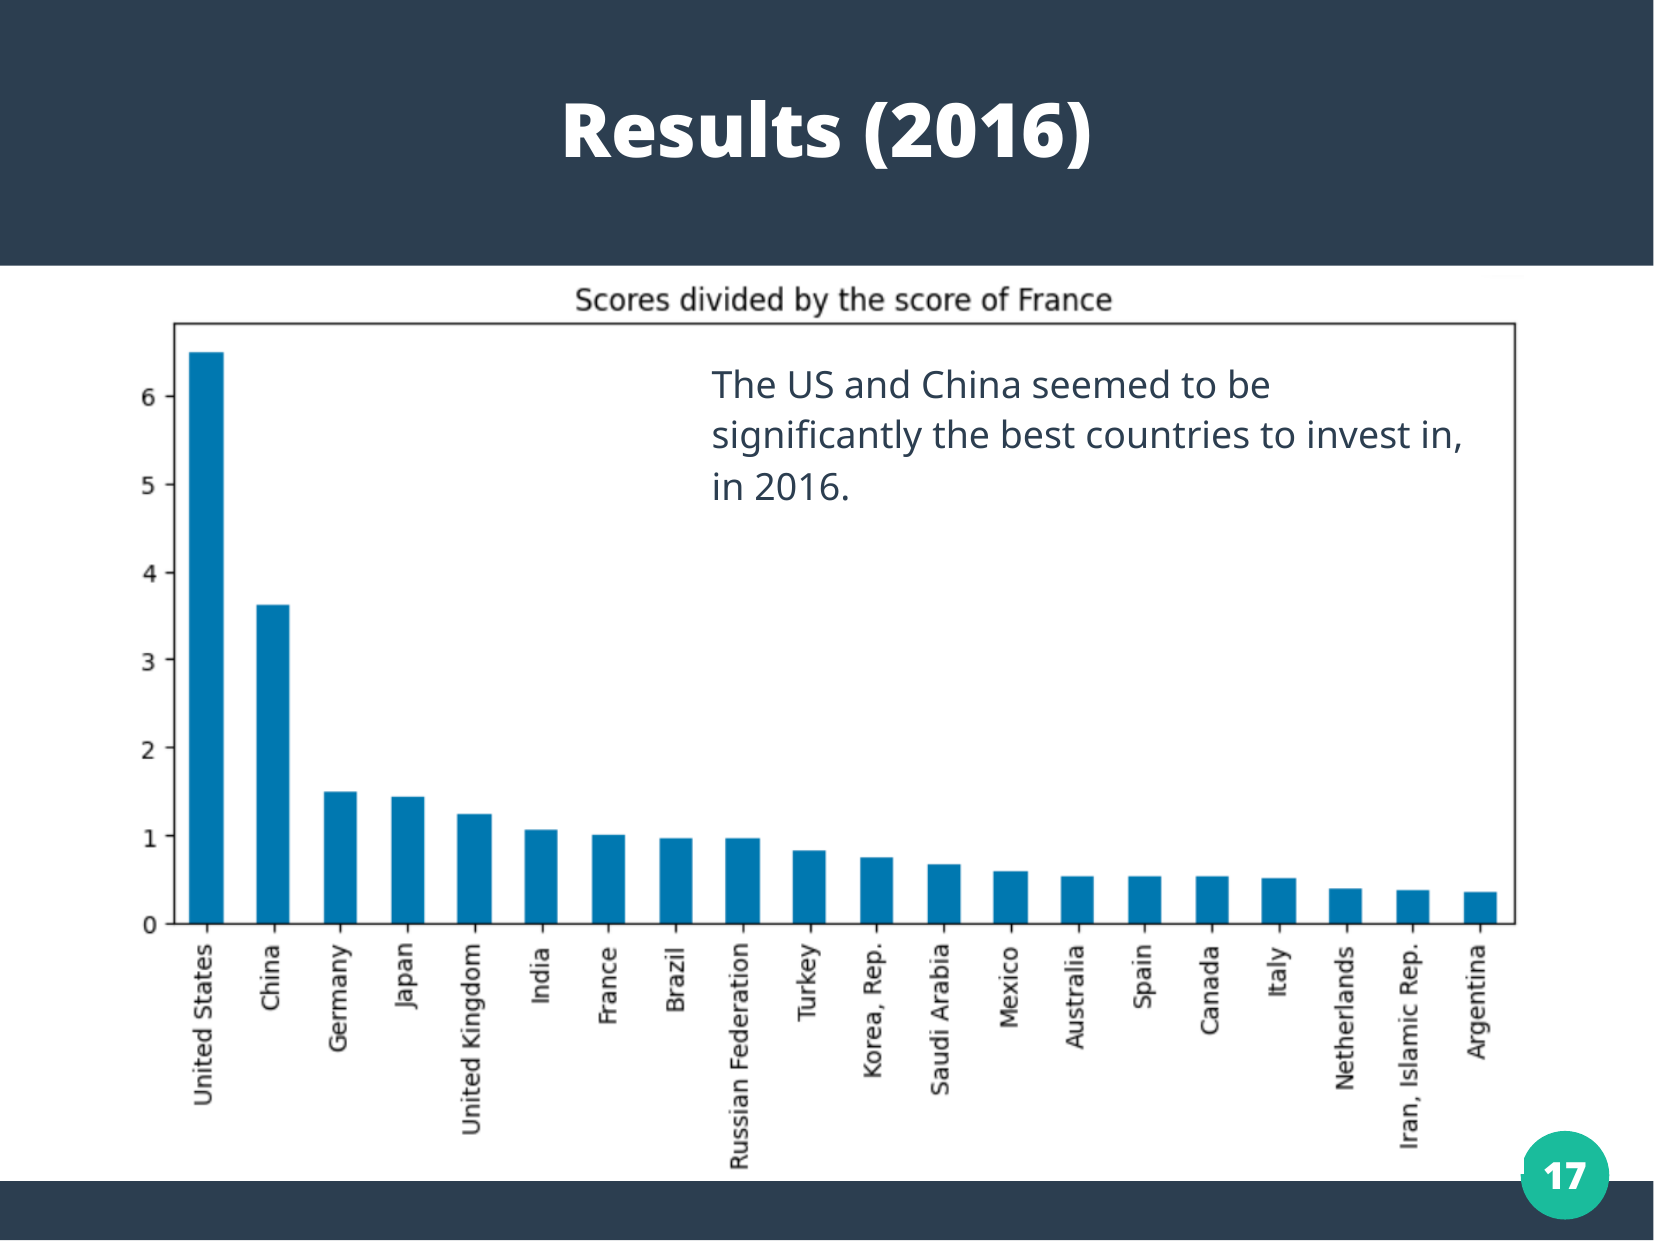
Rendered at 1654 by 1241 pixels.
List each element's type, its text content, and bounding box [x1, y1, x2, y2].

title Results (2016) [59, 49, 1595, 207]
picture [128, 275, 1524, 1174]
text_box The US and China seemed to be significantly the best countries to invest in, in 2016. [696, 350, 1489, 497]
